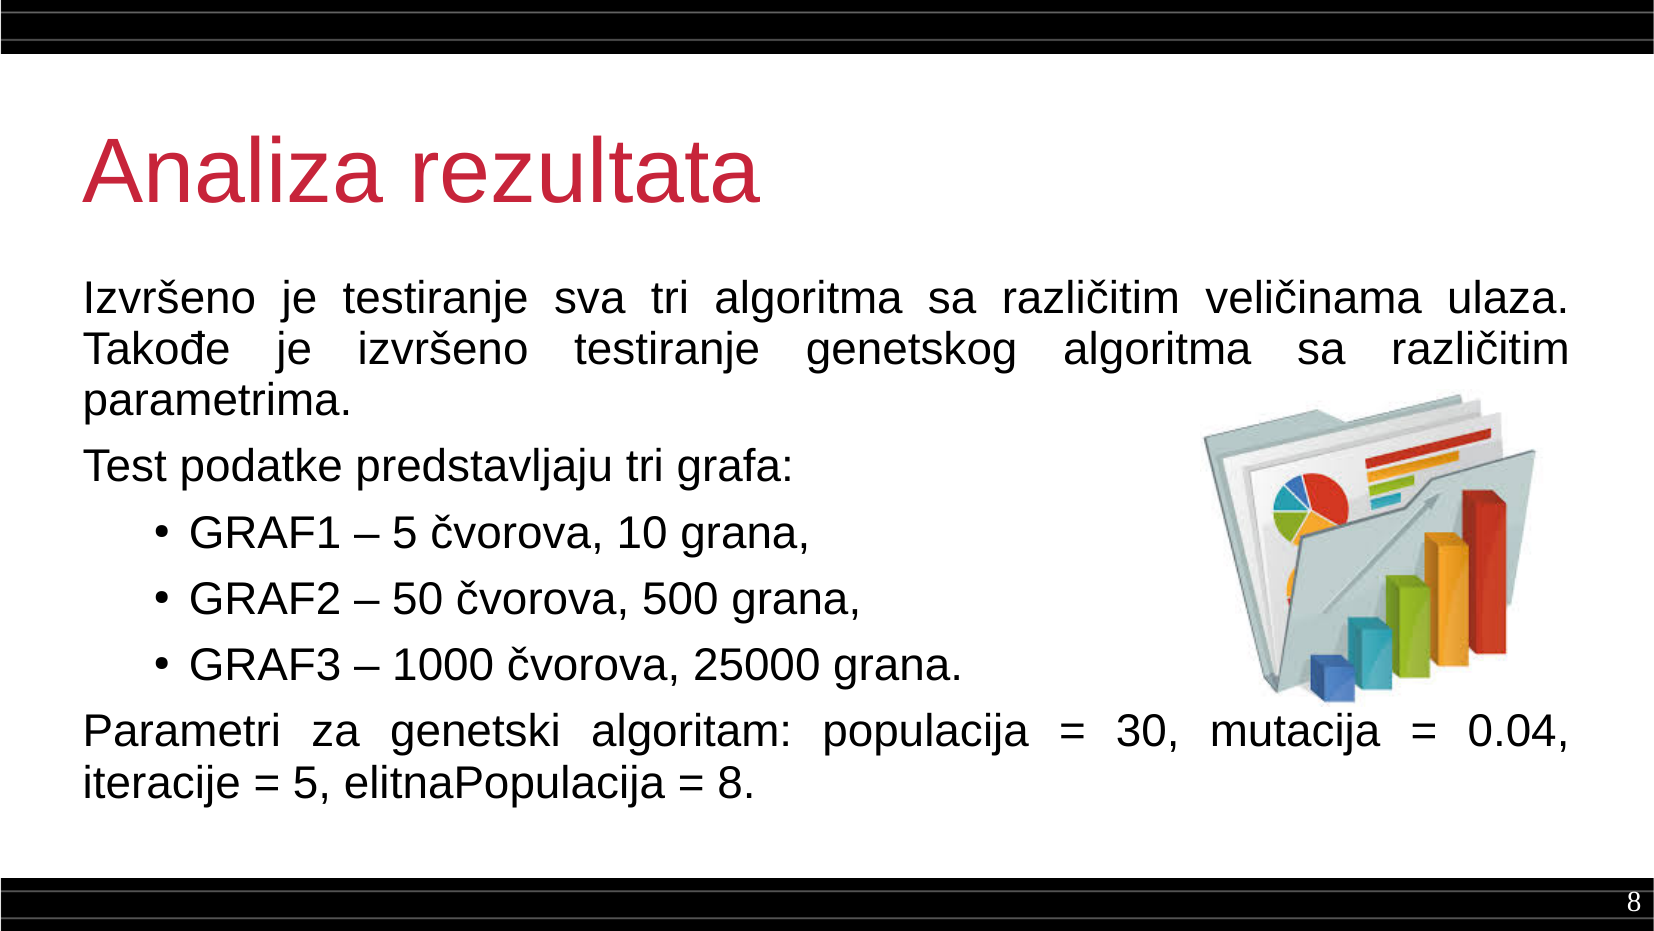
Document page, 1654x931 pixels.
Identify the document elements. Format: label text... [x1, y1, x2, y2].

picture [0, 0, 1654, 54]
title Analiza rezultata [82, 92, 1571, 248]
picture [0, 878, 1654, 931]
subtitle Izvršeno je testiranje sva tri algoritma sa različitim veličinama ulaza. Takođe je izvršeno testiranje genetskog algoritma sa različitim parametrima. Test podatke predstavljaju tri grafa: GRAF1 – 5 čvorova, 10 grana, GRAF2 – 50 čvorova, 500 grana, GRAF3 – 1000 čvorova, 25000 grana. Parametri za genetski algoritam: populacija = 30, mutacija = 0.04, iteracije = 5, elitnaPopulacija = 8. [82, 271, 1571, 841]
picture [1200, 389, 1546, 708]
